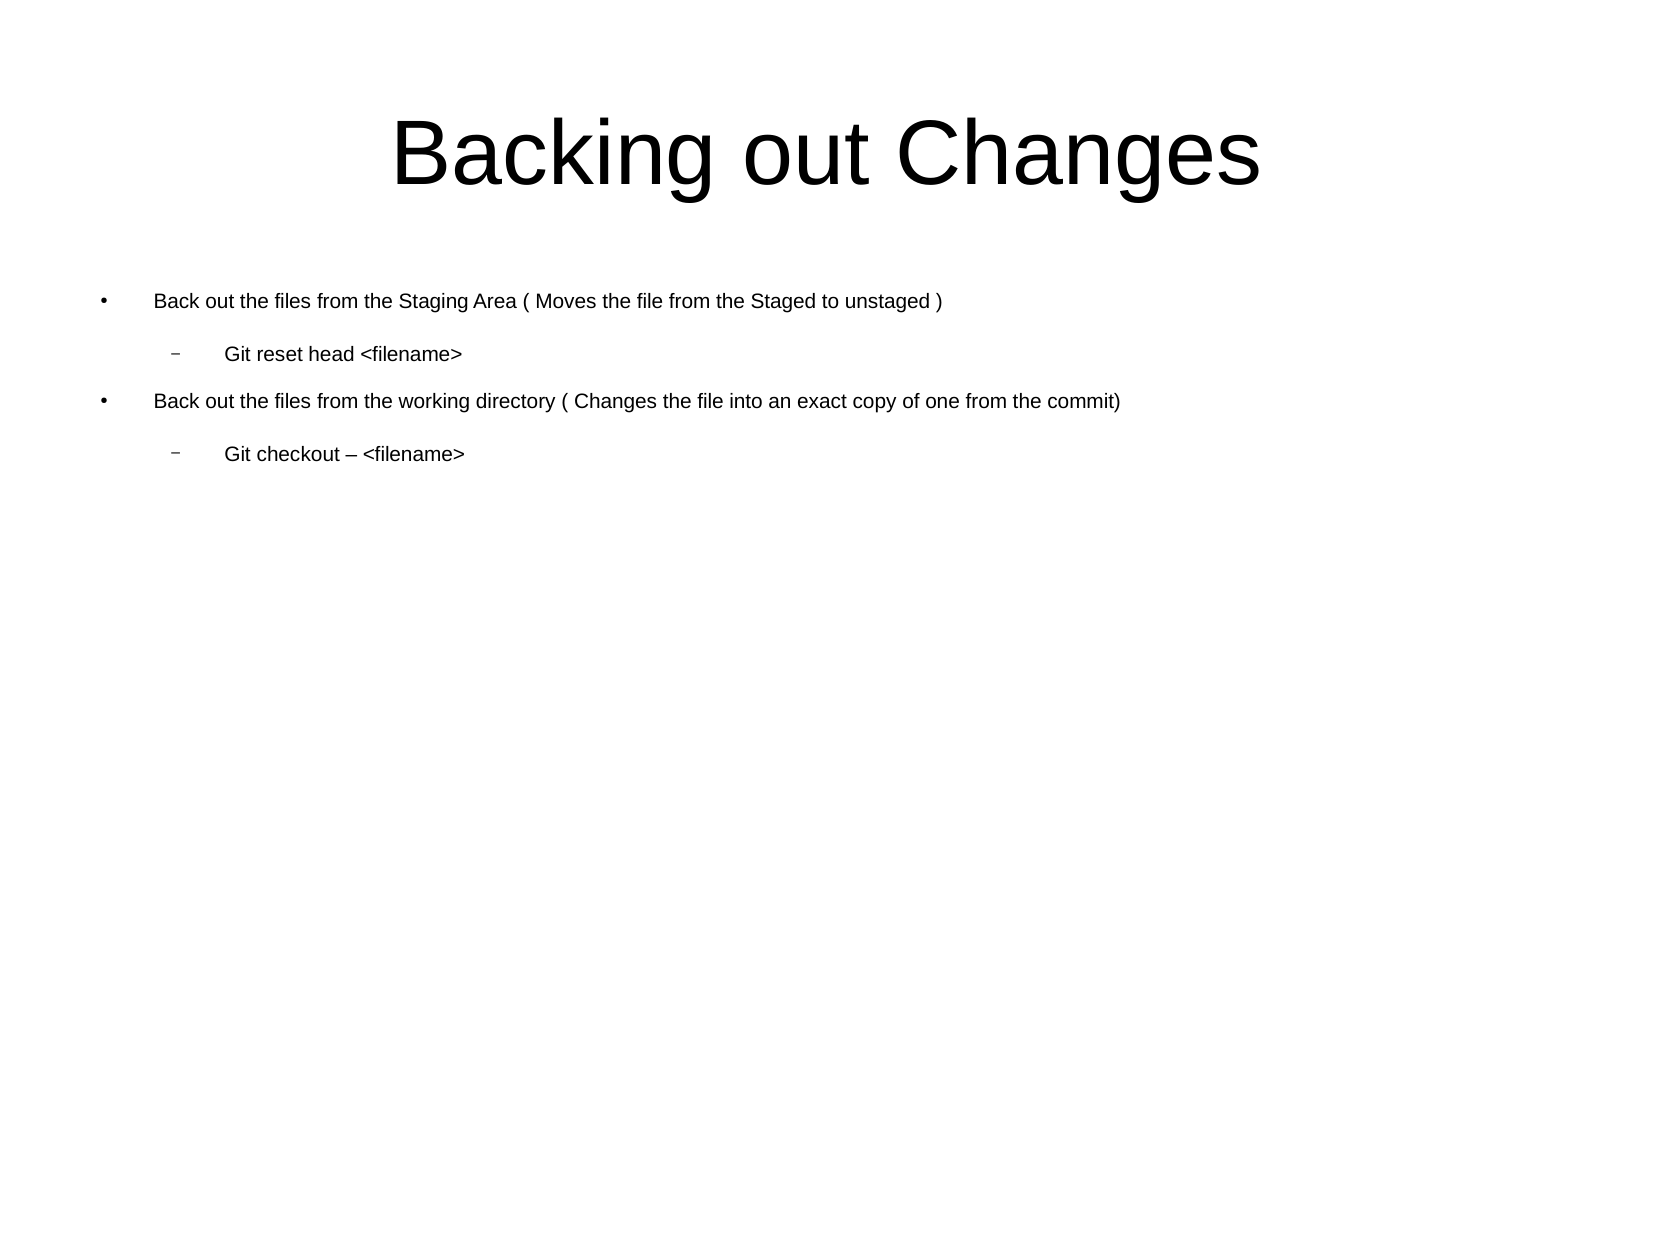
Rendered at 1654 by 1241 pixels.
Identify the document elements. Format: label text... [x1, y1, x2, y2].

list Back out the files from the Staging Area ( Moves the file from the Staged to unstaged ) Git reset head <filename> Back out the files from the working directory ( Changes the file into an exact copy of one from the commit) Git checkout – <filename> [82, 290, 1571, 1010]
title Backing out Changes [82, 49, 1571, 257]
